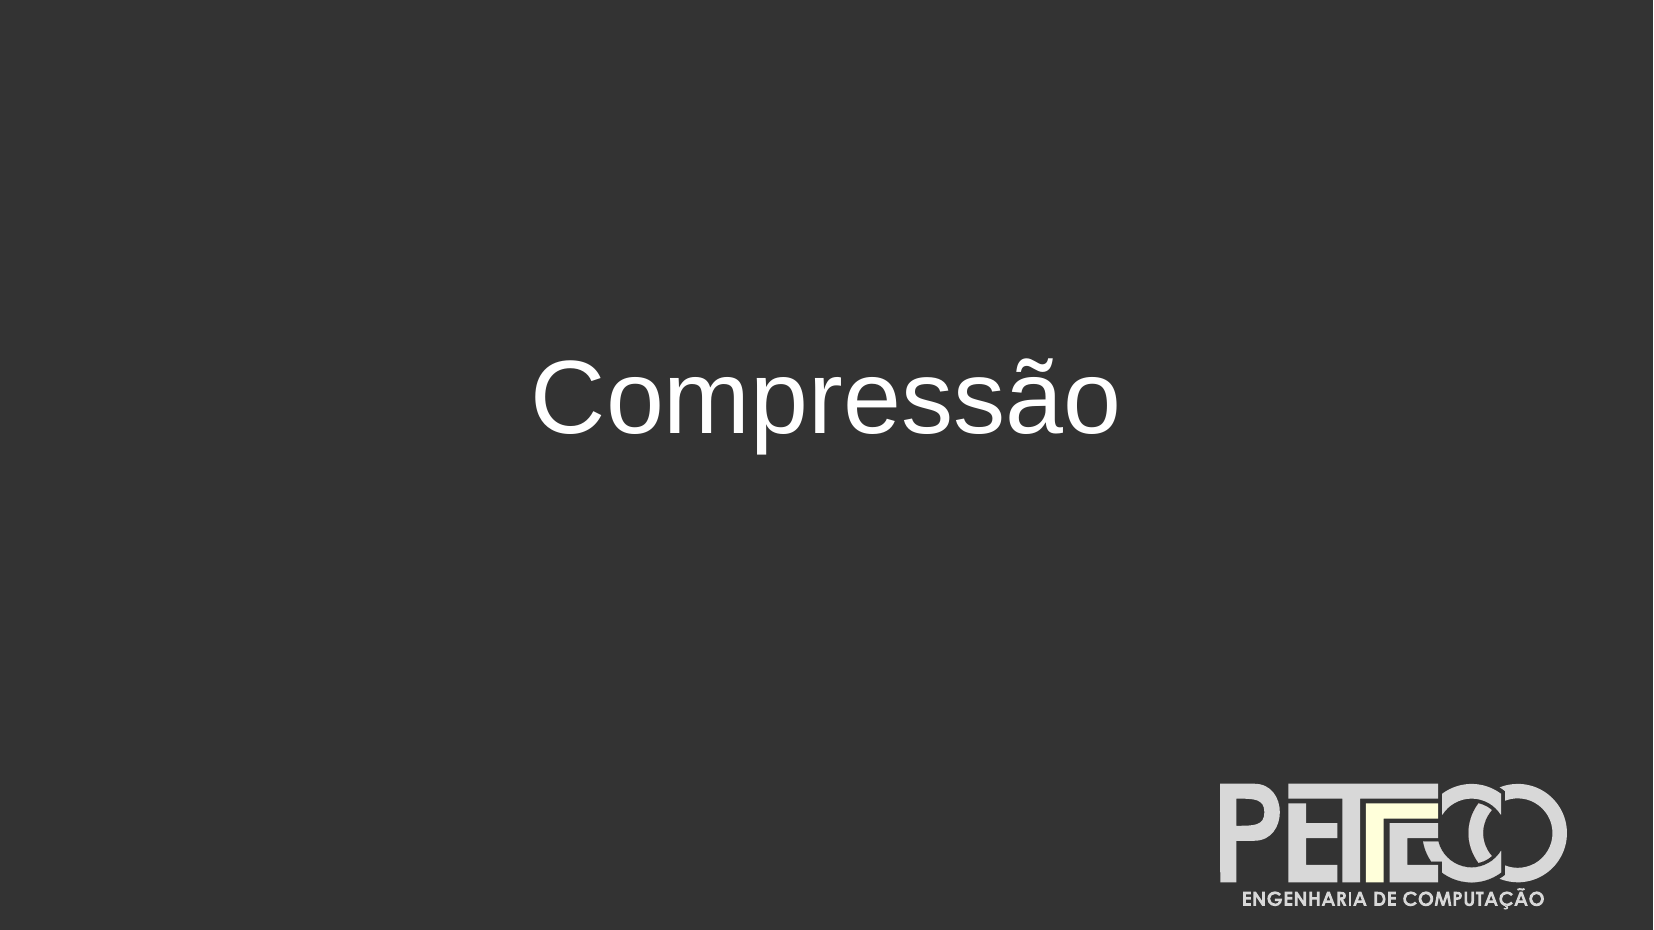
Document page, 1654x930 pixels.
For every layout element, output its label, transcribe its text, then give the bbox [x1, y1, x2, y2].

subtitle Compressão [82, 37, 1571, 757]
